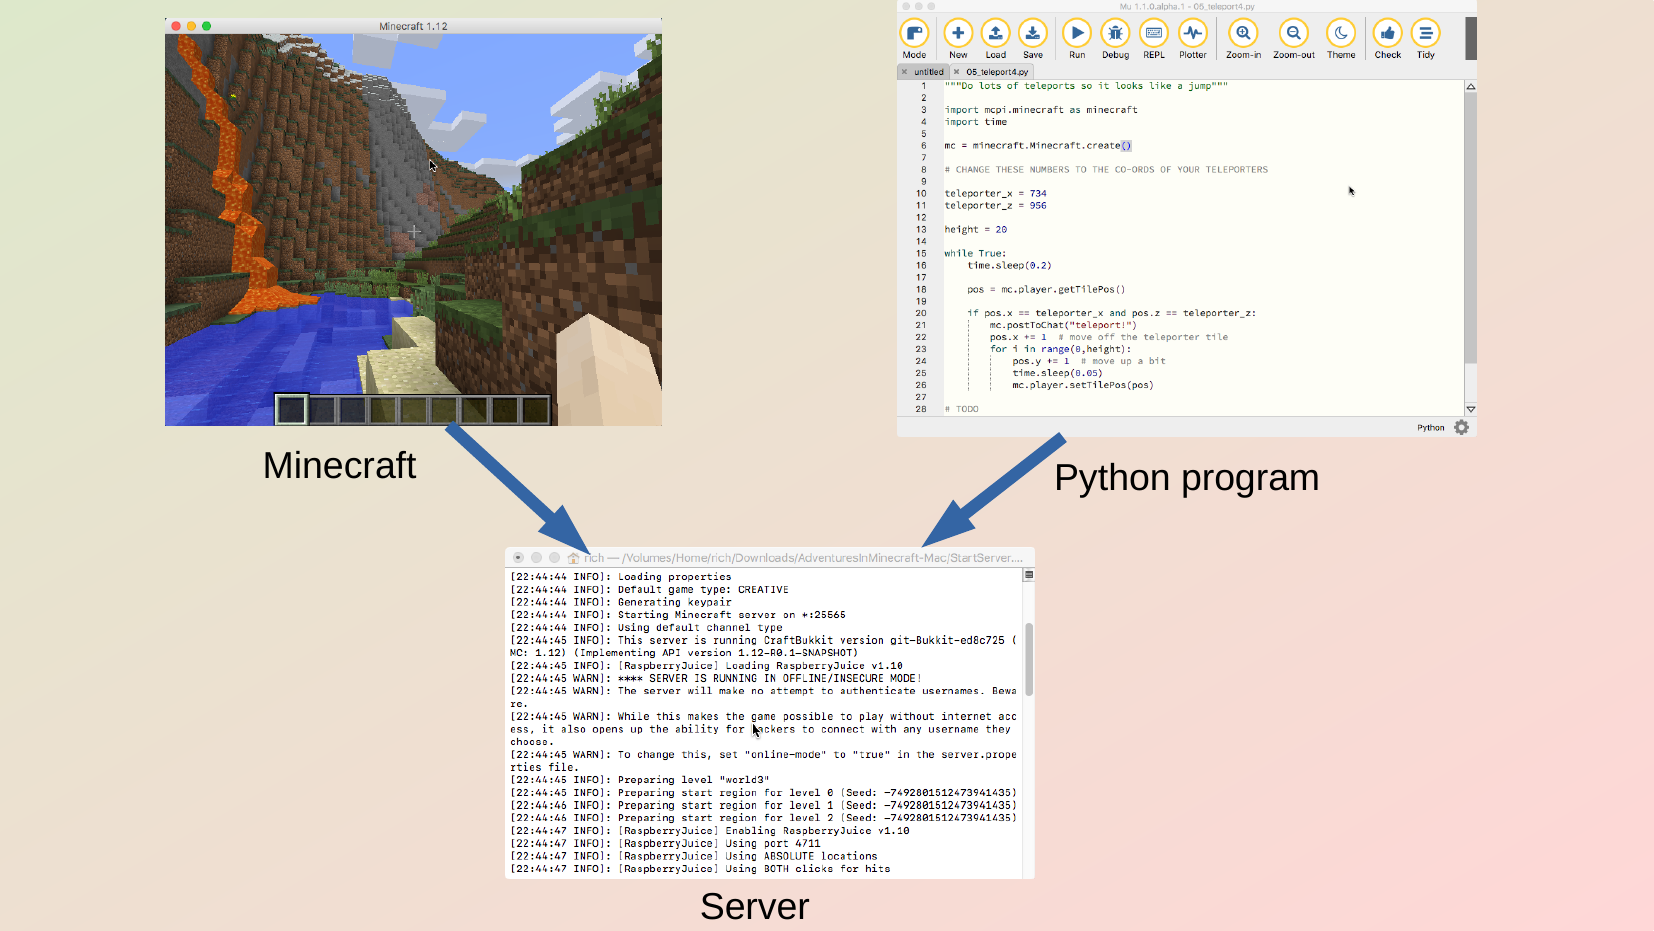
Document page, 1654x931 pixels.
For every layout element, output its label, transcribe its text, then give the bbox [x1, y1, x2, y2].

picture [505, 547, 1035, 879]
text_box Server [685, 878, 934, 931]
picture [897, 0, 1477, 438]
text_box Minecraft [248, 437, 461, 494]
text_box Python program [1039, 448, 1406, 548]
picture [165, 18, 662, 426]
